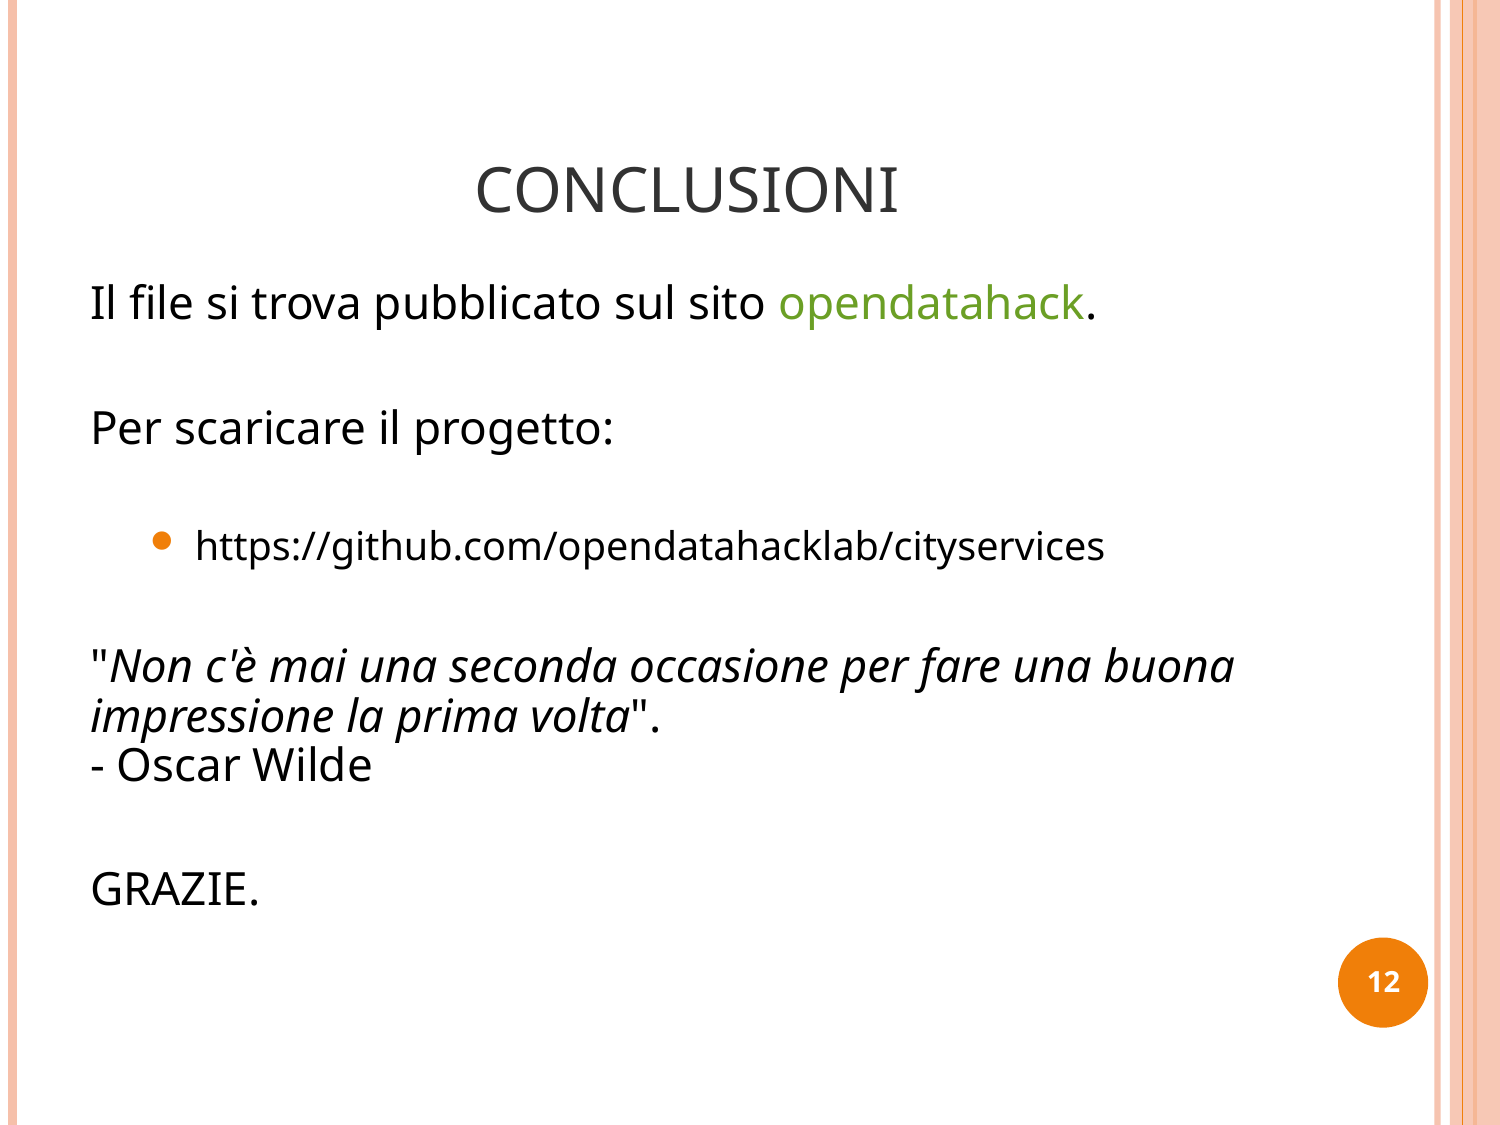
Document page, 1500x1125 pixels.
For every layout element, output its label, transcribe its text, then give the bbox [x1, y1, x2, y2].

list Il file si trova pubblicato sul sito opendatahack. Per scaricare il progetto: https://github.com/opendatahacklab/cityservices "Non c'è mai una seconda occasione per fare una buona impressione la prima volta". - Oscar Wilde GRAZIE. [74, 267, 1300, 964]
title CONCLUSIONI [74, 45, 1300, 233]
text_box <numero> [1333, 940, 1434, 1027]
